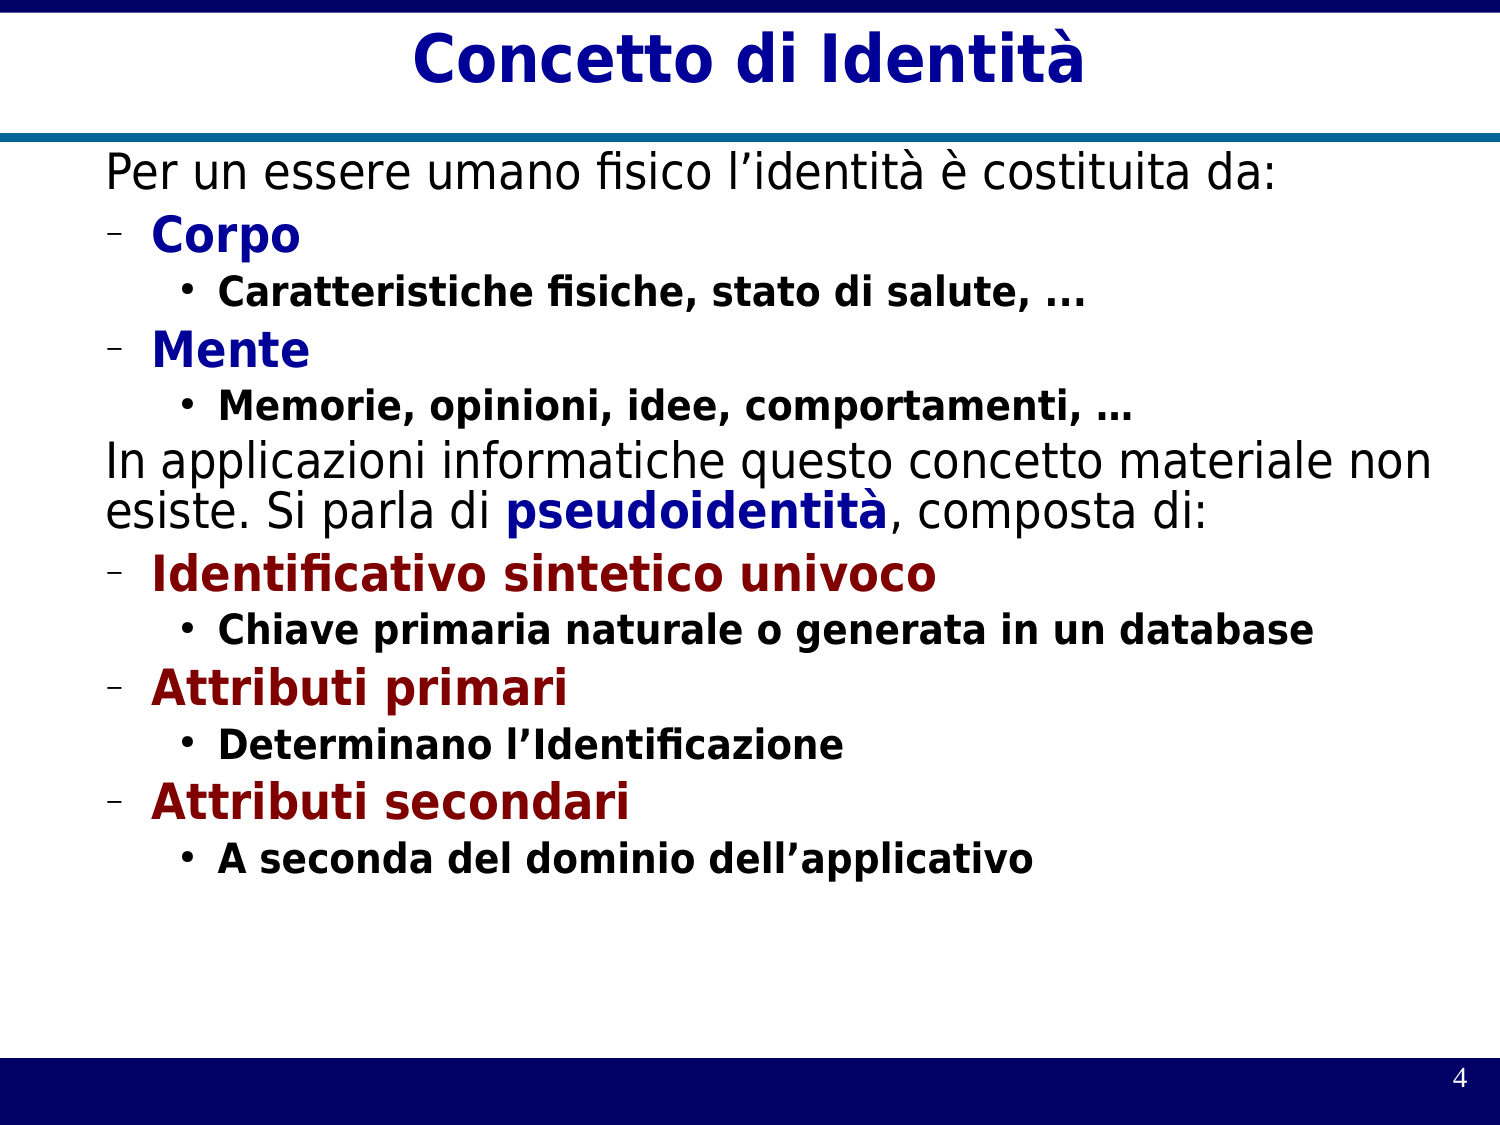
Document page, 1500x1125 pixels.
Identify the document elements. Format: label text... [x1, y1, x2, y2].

title Concetto di Identità [30, 0, 1471, 126]
list Per un essere umano fisico l’identità è costituita da: Corpo Caratteristiche fisiche, stato di salute, ... Mente Memorie, opinioni, idee, comportamenti, … In applicazioni informatiche questo concetto materiale non esiste. Si parla di pseudoidentità, composta di: Identificativo sintetico univoco Chiave primaria naturale o generata in un database Attributi primari Determinano l’Identificazione Attributi secondari A seconda del dominio dell’applicativo [30, 149, 1471, 1021]
